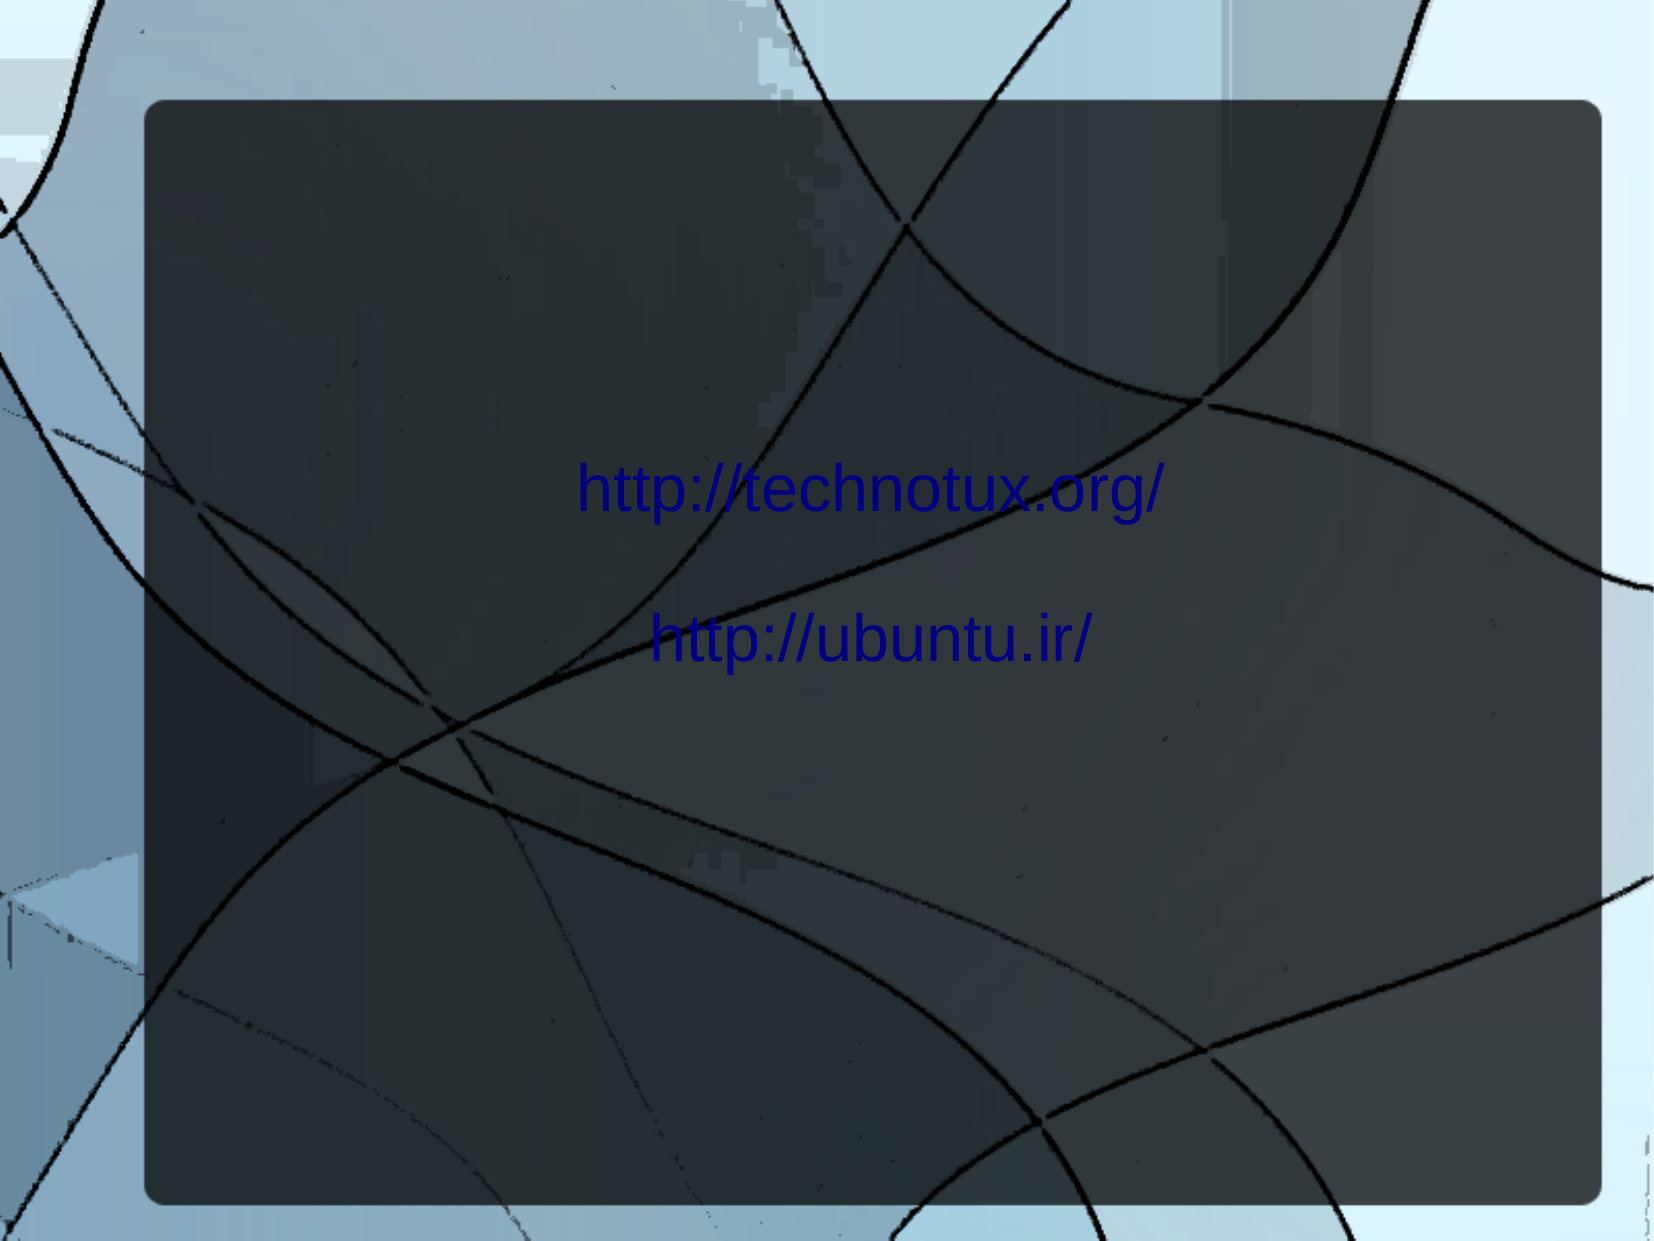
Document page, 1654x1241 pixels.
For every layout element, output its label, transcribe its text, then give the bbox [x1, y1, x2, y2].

picture [0, 0, 1654, 1241]
subtitle http://technotux.org/ http://ubuntu.ir/ [159, 115, 1583, 1161]
